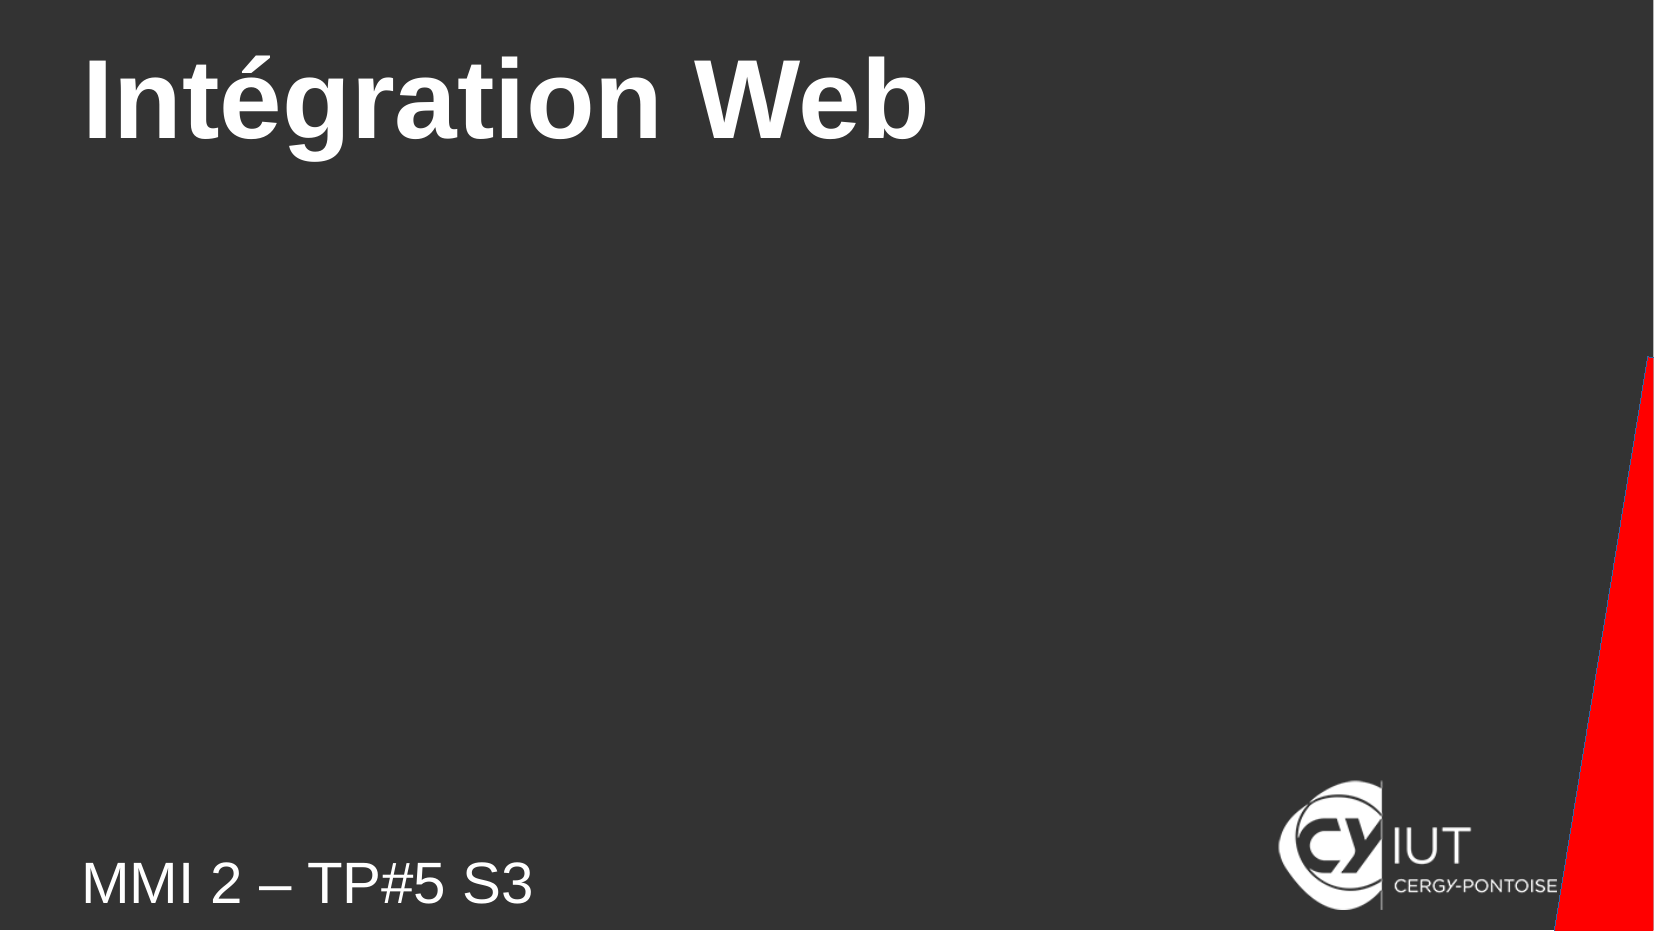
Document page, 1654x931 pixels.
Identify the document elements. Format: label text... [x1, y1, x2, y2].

title MMI 2 – TP#5 S3 [81, 805, 1134, 931]
text_box [1554, 356, 1654, 931]
title Intégration Web [82, 36, 1571, 226]
picture [1275, 779, 1557, 910]
